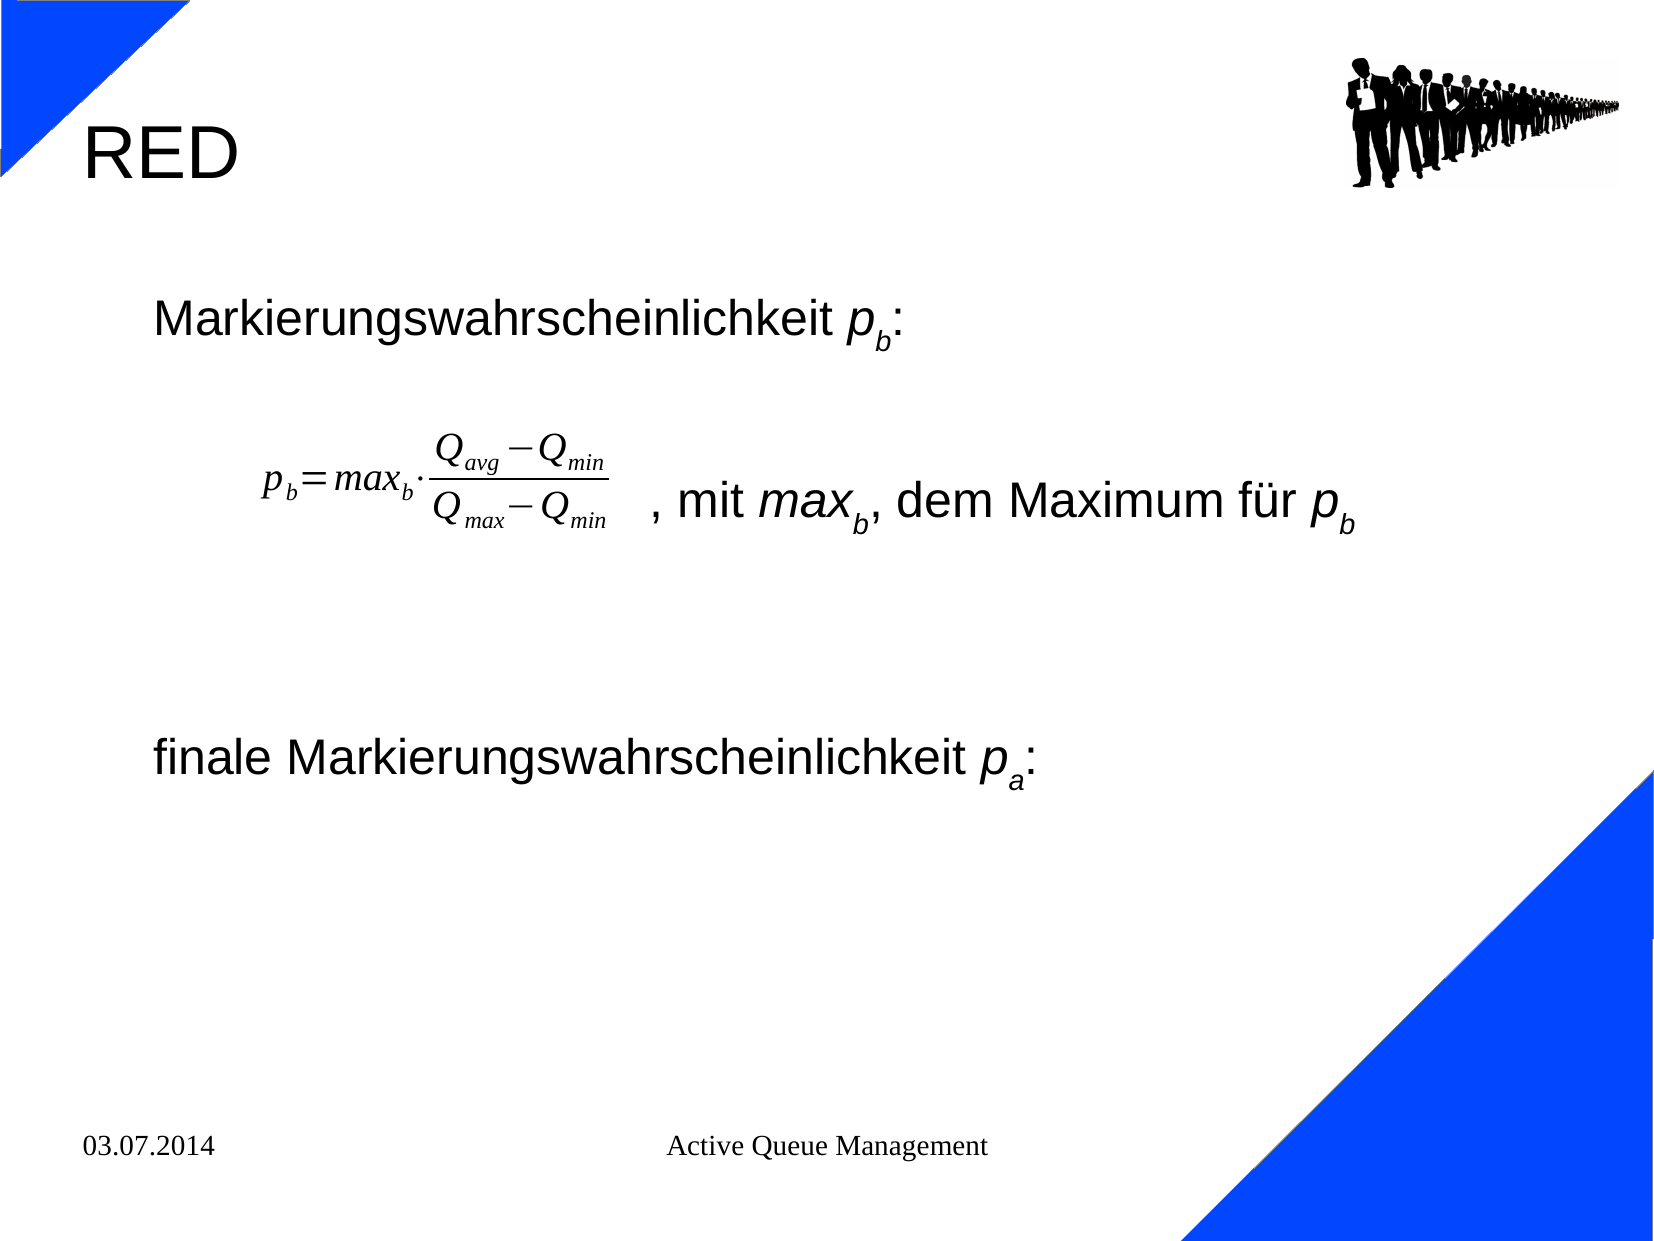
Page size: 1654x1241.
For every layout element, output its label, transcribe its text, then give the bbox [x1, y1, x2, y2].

list Markierungswahrscheinlichkeit pb: , mit maxb, dem Maximum für pb finale Markierungswahrscheinlichkeit pa: [82, 290, 1571, 1109]
chart [248, 425, 621, 535]
picture [1346, 58, 1619, 188]
title RED [82, 49, 1571, 257]
text_box [1180, 770, 1654, 1241]
text_box [0, 0, 190, 177]
